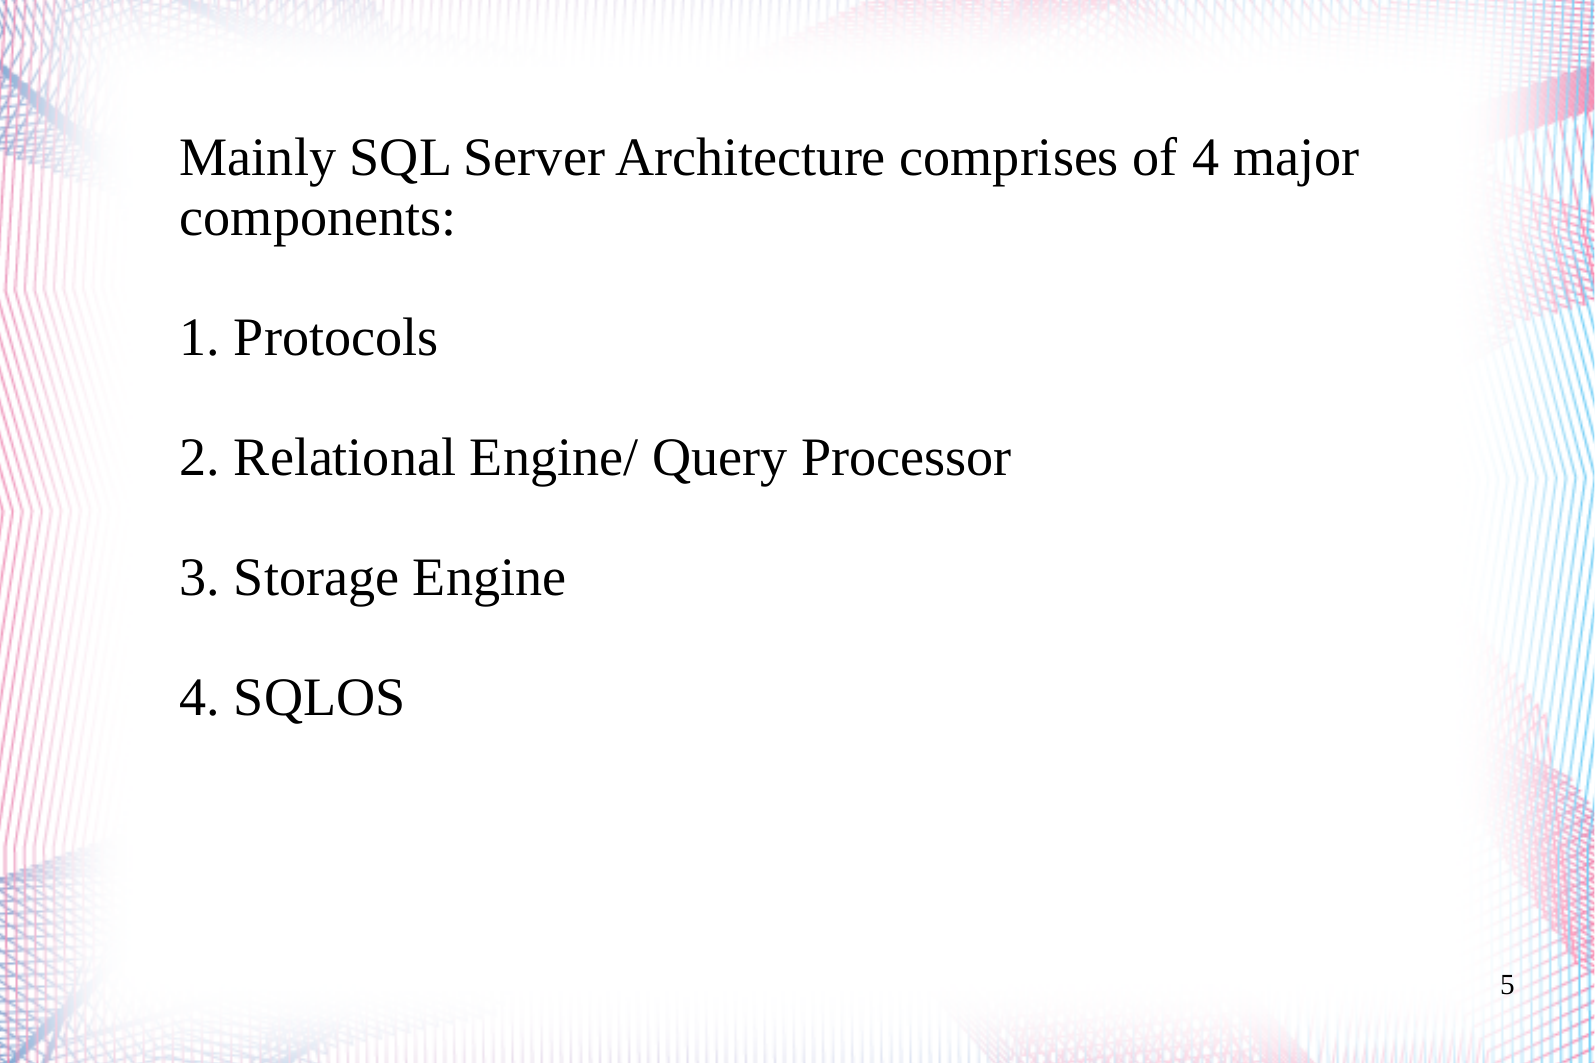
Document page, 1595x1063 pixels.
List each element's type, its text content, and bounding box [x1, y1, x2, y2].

picture [0, 0, 1595, 1063]
text_box Mainly SQL Server Architecture comprises of 4 major components: 1. Protocols 2. Relational Engine/ Query Processor 3. Storage Engine 4. SQLOS [165, 60, 1486, 1021]
